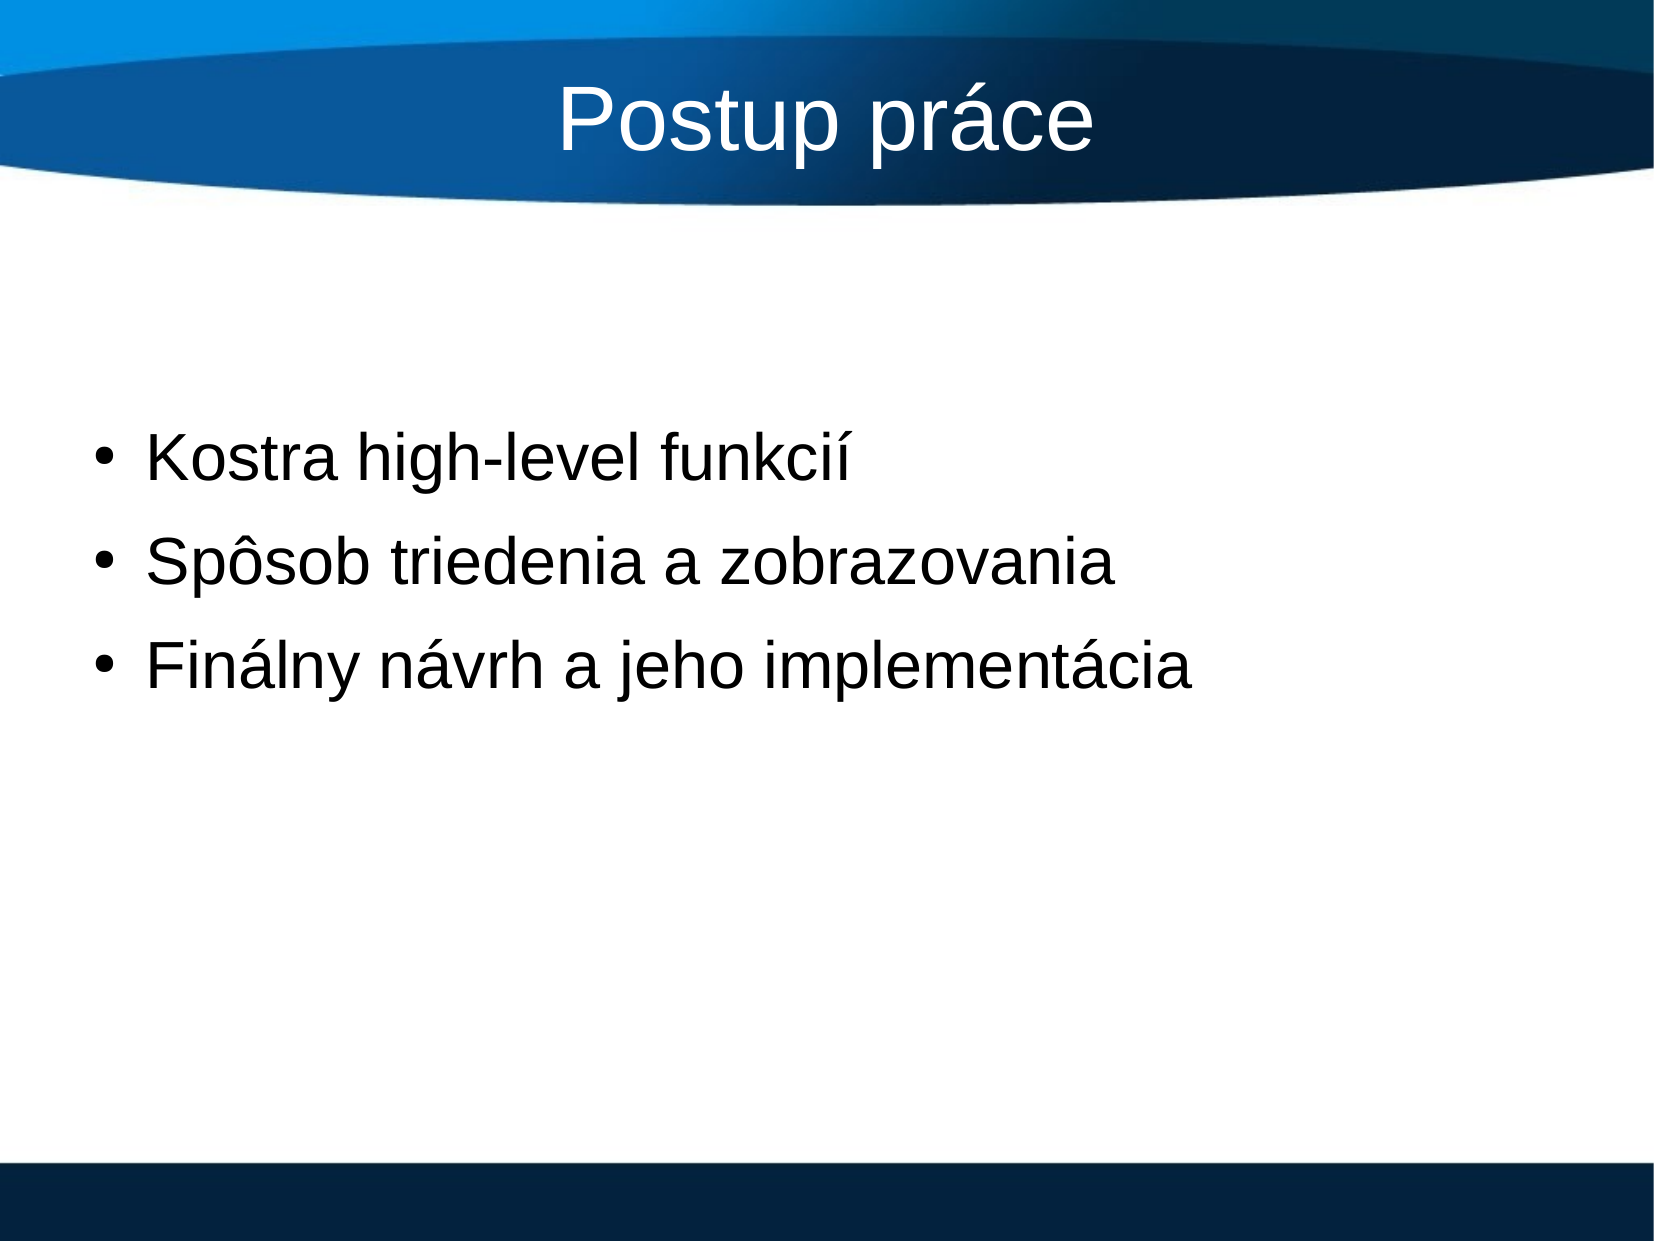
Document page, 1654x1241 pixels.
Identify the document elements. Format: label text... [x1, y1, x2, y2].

picture [1576, 49, 1602, 55]
list Kostra high-level funkcií Spôsob triedenia a zobrazovania Finálny návrh a jeho implementácia [75, 420, 1564, 1140]
picture [0, 0, 1654, 1241]
title Postup práce [82, 15, 1571, 223]
